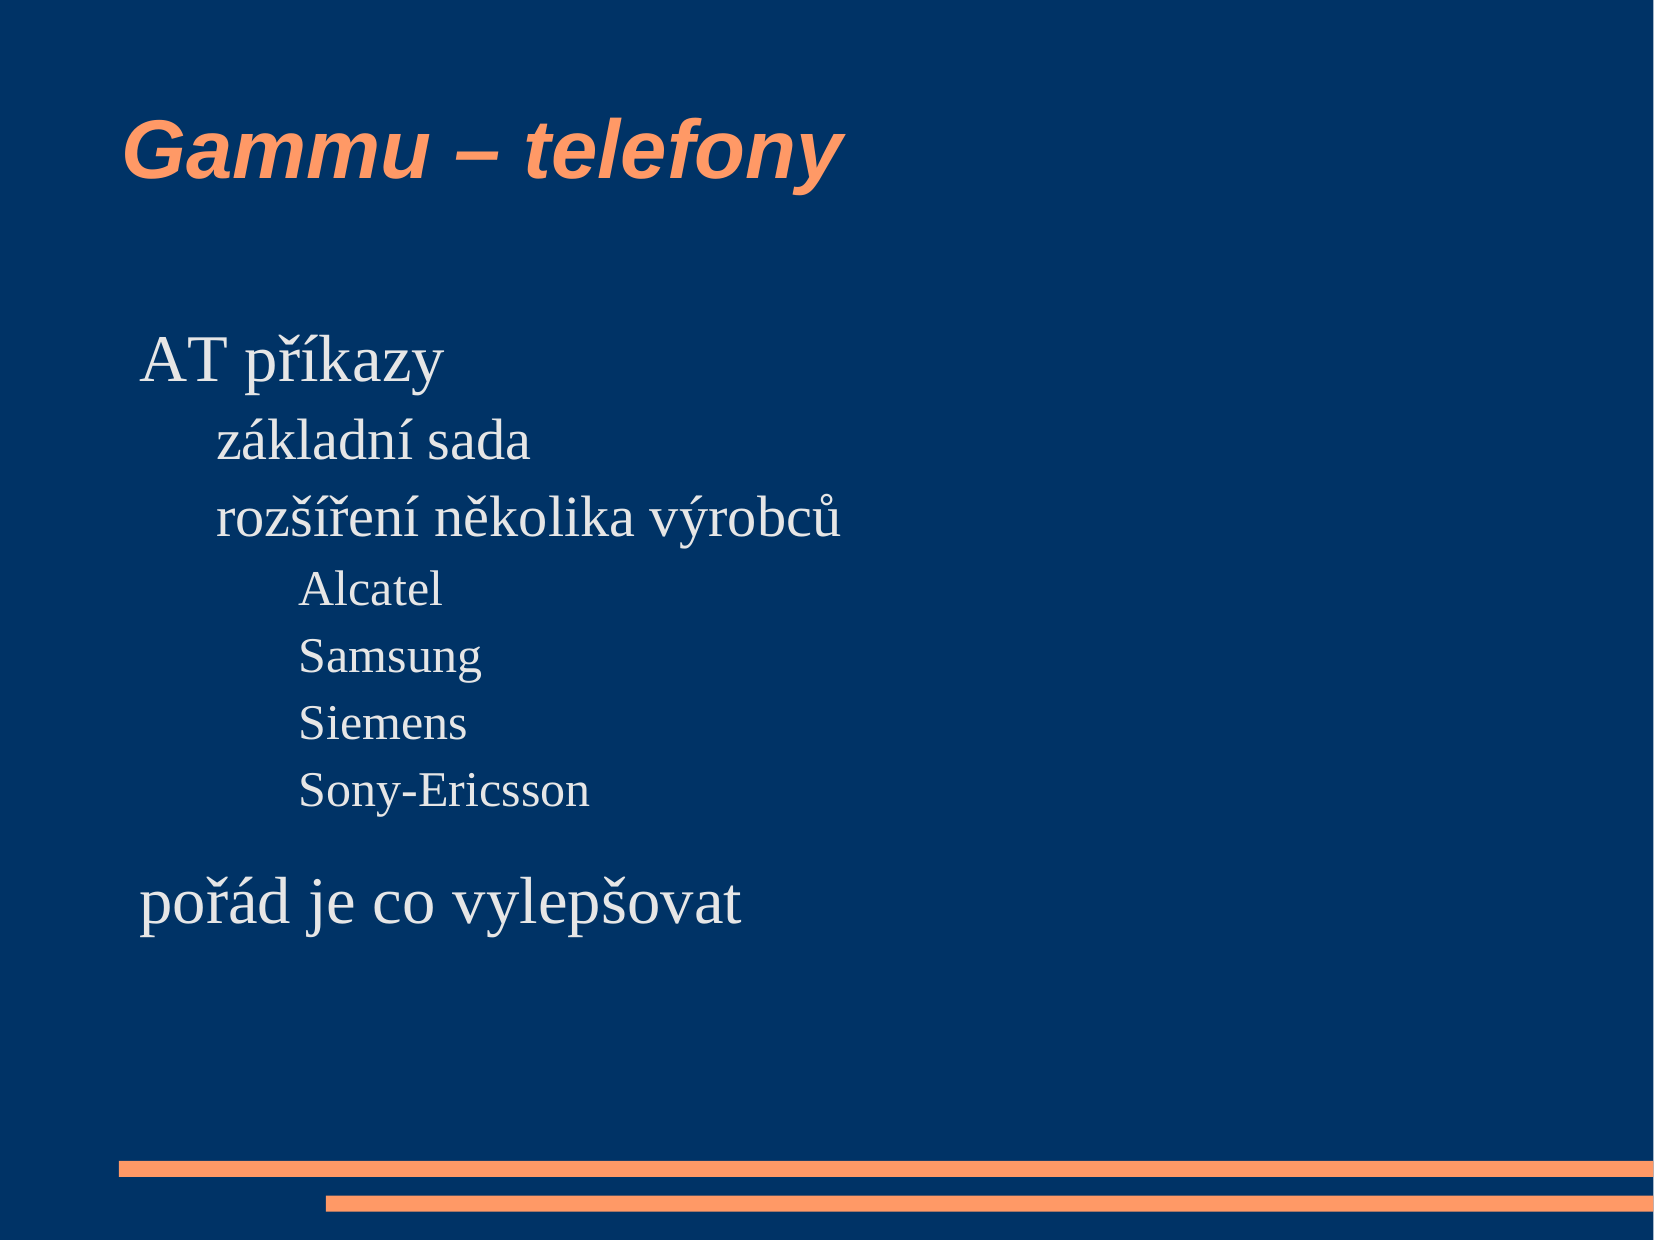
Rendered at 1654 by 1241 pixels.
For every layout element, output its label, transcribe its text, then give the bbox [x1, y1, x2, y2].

title Gammu – telefony [121, 46, 1534, 254]
list AT příkazy základní sada rozšíření několika výrobců Alcatel Samsung Siemens Sony-Ericsson pořád je co vylepšovat [121, 322, 1561, 1133]
